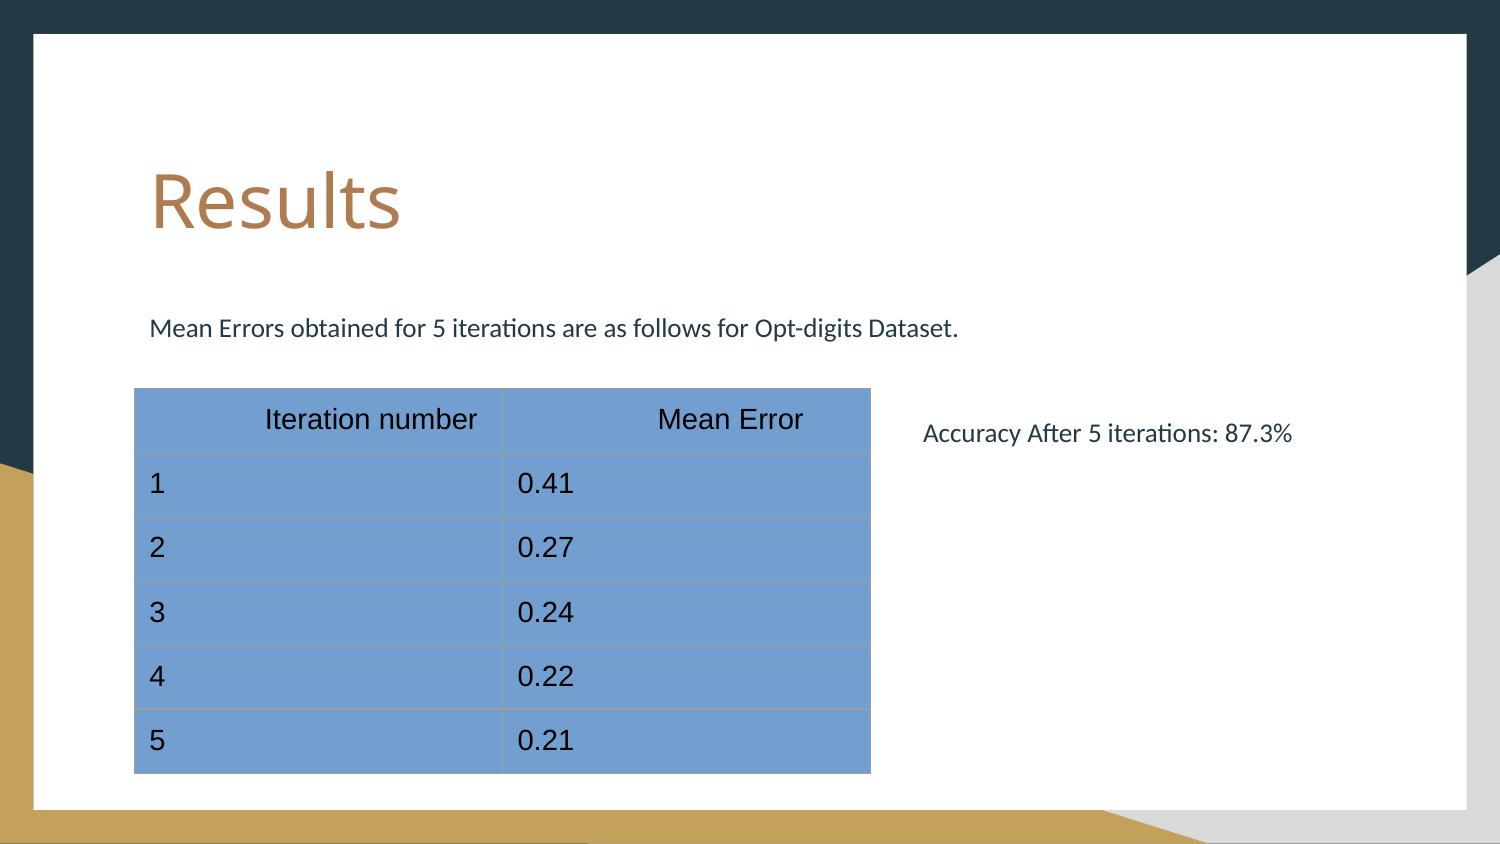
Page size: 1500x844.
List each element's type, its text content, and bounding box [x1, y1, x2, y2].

table_cell 0.21 [503, 710, 870, 773]
table_cell 0.24 [503, 581, 870, 644]
table_cell 2 [135, 517, 502, 580]
table_cell 0.27 [503, 517, 870, 580]
title Results [134, 138, 1366, 295]
table_header Mean Error [503, 389, 870, 452]
table_cell 5 [135, 710, 502, 773]
table_cell 1 [135, 453, 502, 516]
table_header Iteration number [135, 389, 502, 452]
text_box Accuracy After 5 iterations: 87.3% [908, 395, 1336, 723]
table_cell 0.22 [503, 645, 870, 708]
table_cell 4 [135, 645, 502, 708]
list Mean Errors obtained for 5 iterations are as follows for Opt-digits Dataset. [134, 295, 1366, 790]
table_cell 0.41 [503, 453, 870, 516]
table_cell 3 [135, 581, 502, 644]
